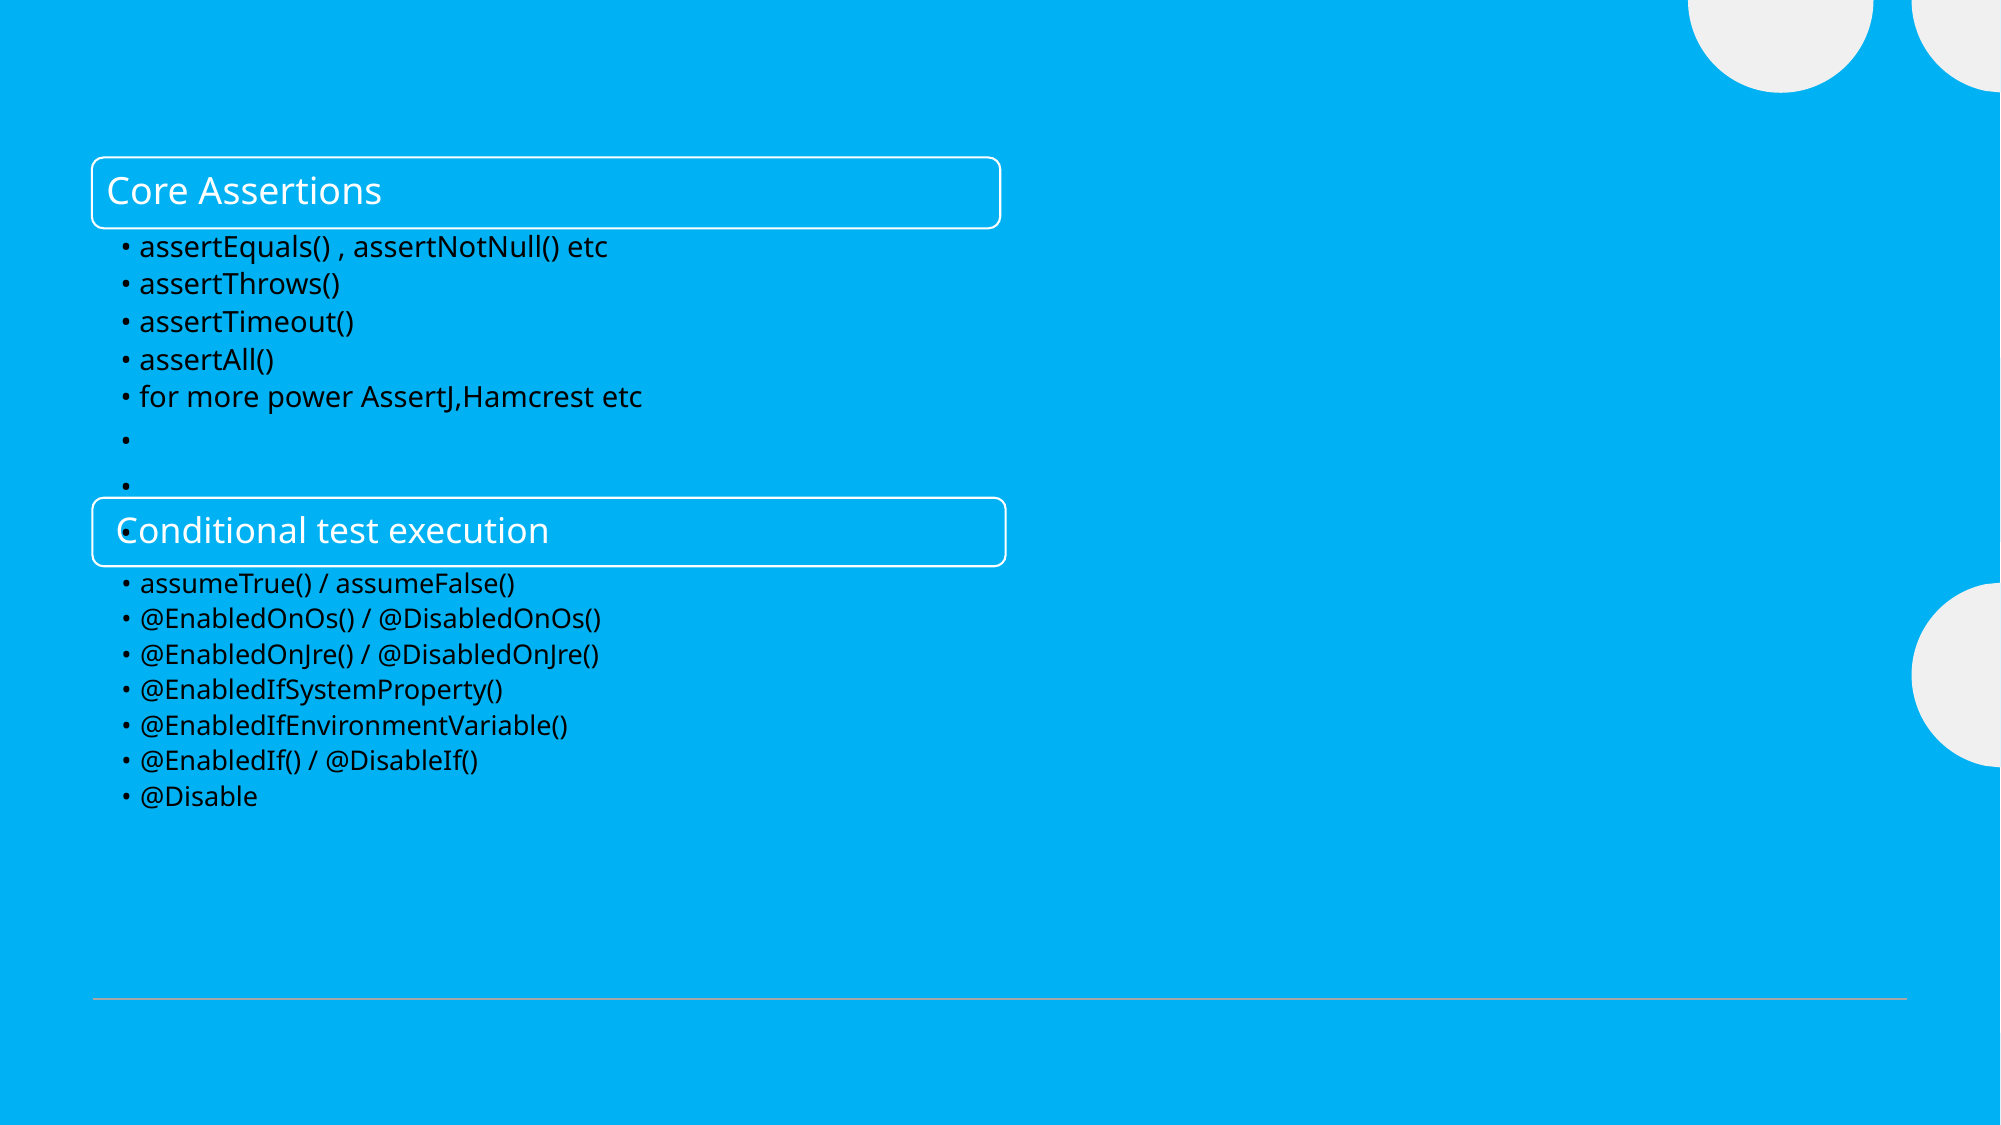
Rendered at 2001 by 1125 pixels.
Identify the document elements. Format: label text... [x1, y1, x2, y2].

text_box assertEquals() , assertNotNull() etc assertThrows() assertTimeout() assertAll() for more power AssertJ,Hamcrest etc [91, 228, 1001, 547]
text_box Conditional test execution [92, 500, 1006, 566]
text_box [0, 0, 2000, 1125]
text_box Core Assertions [91, 157, 1001, 228]
text_box assumeTrue() / assumeFalse() @EnabledOnOs() / @DisabledOnOs() @EnabledOnJre() / @DisabledOnJre() @EnabledIfSystemProperty() @EnabledIfEnvironmentVariable() @EnabledIf() / @DisableIf() @Disable [92, 566, 1006, 827]
